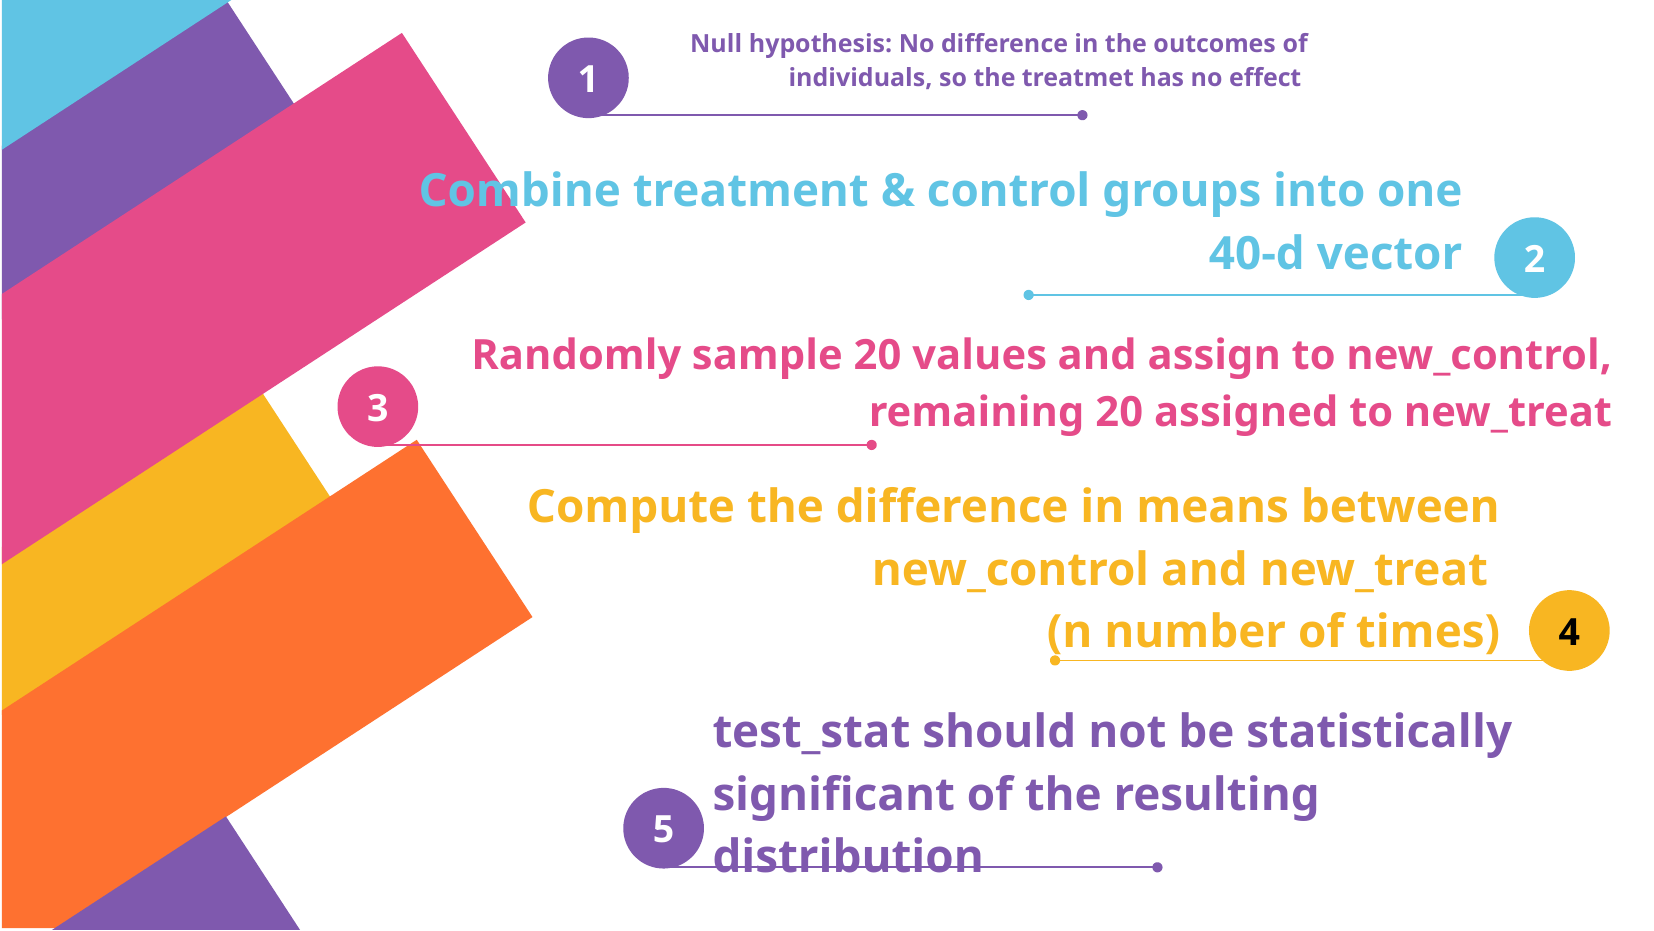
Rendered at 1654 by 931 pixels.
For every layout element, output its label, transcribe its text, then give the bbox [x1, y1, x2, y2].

title Compute the difference in means between new_control and new_treat (n number of times) [450, 487, 1501, 648]
text_box 4 [1528, 590, 1610, 671]
text_box [1050, 655, 1061, 666]
title Combine treatment & control groups into one 40-d vector [412, 140, 1463, 301]
text_box [866, 439, 877, 451]
text_box [1077, 110, 1088, 121]
title test_stat should not be statistically significant of the resulting distribution [712, 712, 1570, 873]
text_box 2 [1494, 217, 1576, 298]
title Randomly sample 20 values and assign to new_control, remaining 20 assigned to new_treat [337, 332, 1613, 430]
text_box 1 [548, 37, 629, 119]
text_box 3 [344, 430, 411, 447]
text_box 5 [623, 787, 704, 869]
title Null hypothesis: No difference in the outcomes of individuals, so the treatmet has no effect [600, 0, 1309, 119]
